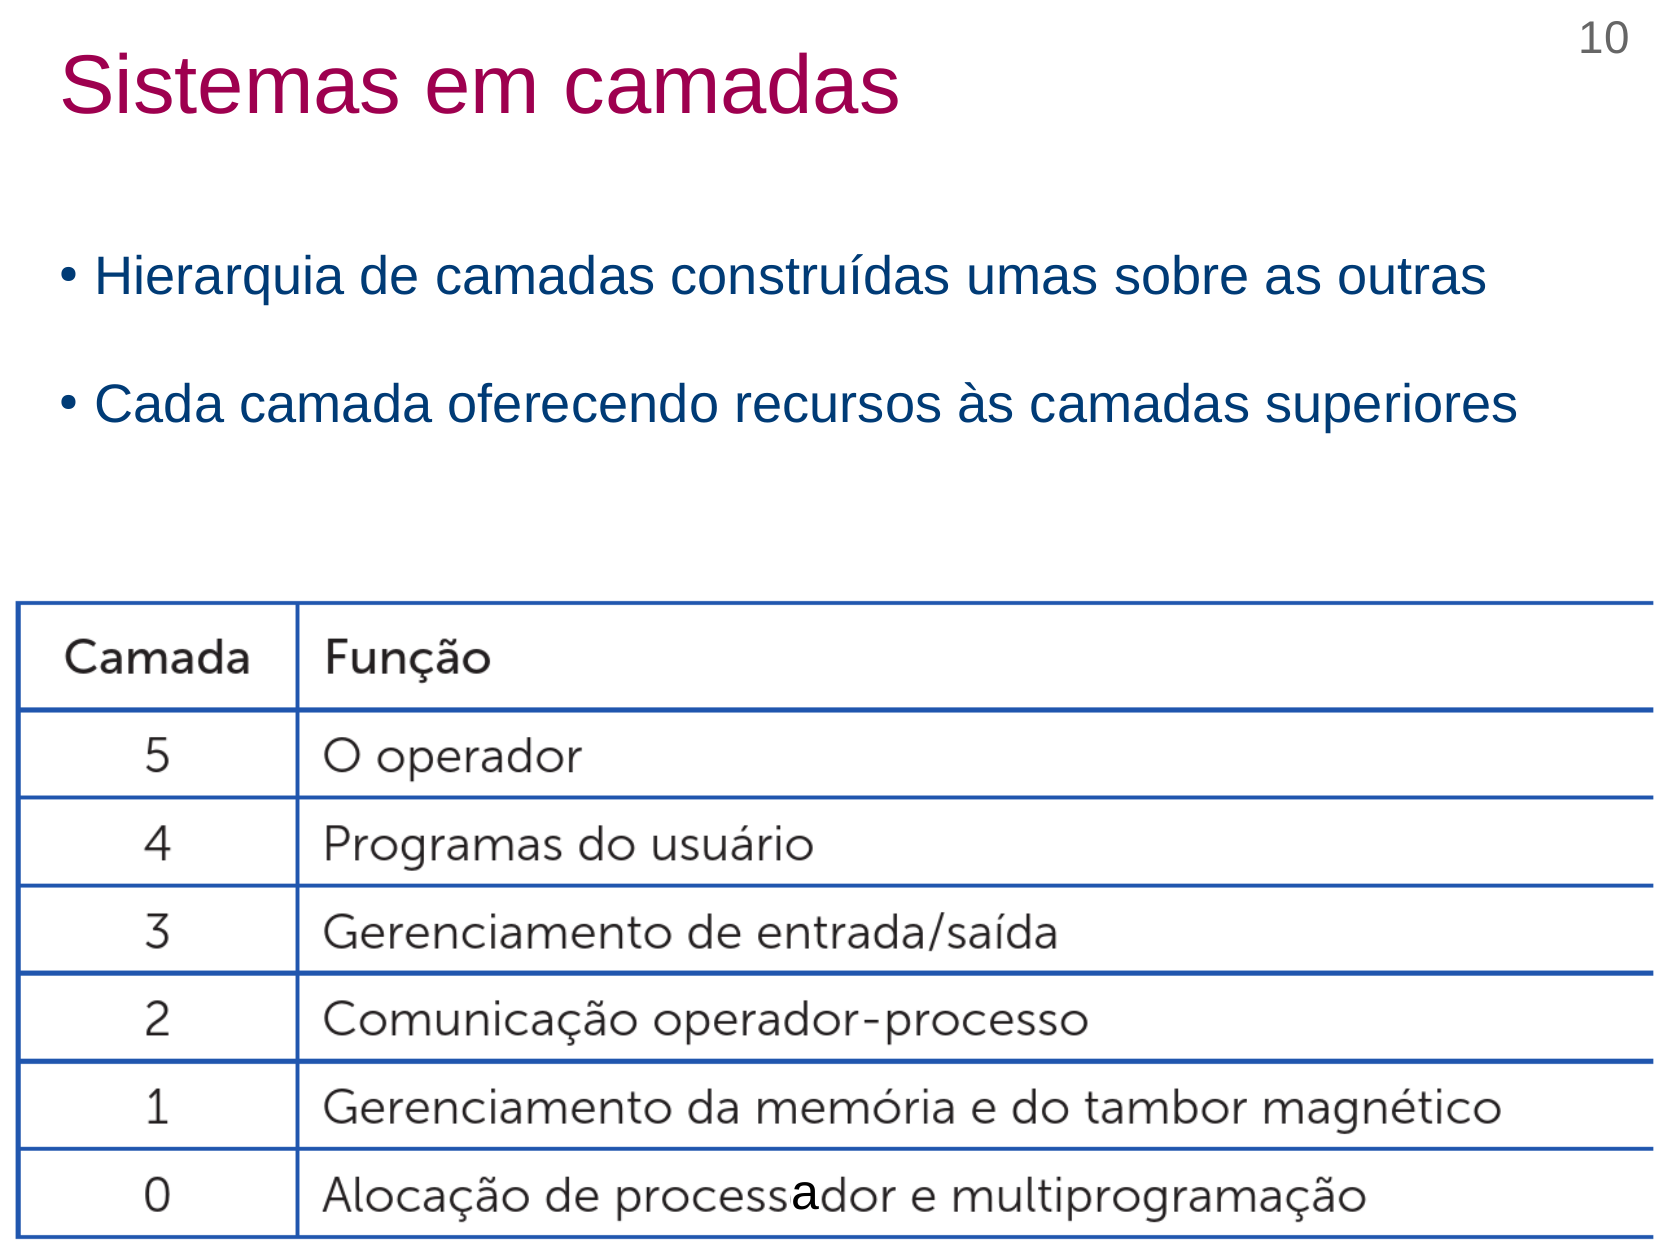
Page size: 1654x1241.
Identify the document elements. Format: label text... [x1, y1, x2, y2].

text_box a [776, 1157, 813, 1229]
list Hierarquia de camadas construídas umas sobre as outras Cada camada oferecendo recursos às camadas superiores [59, 236, 1595, 596]
picture [8, 596, 1654, 1241]
title Sistemas em camadas [59, 29, 1595, 148]
